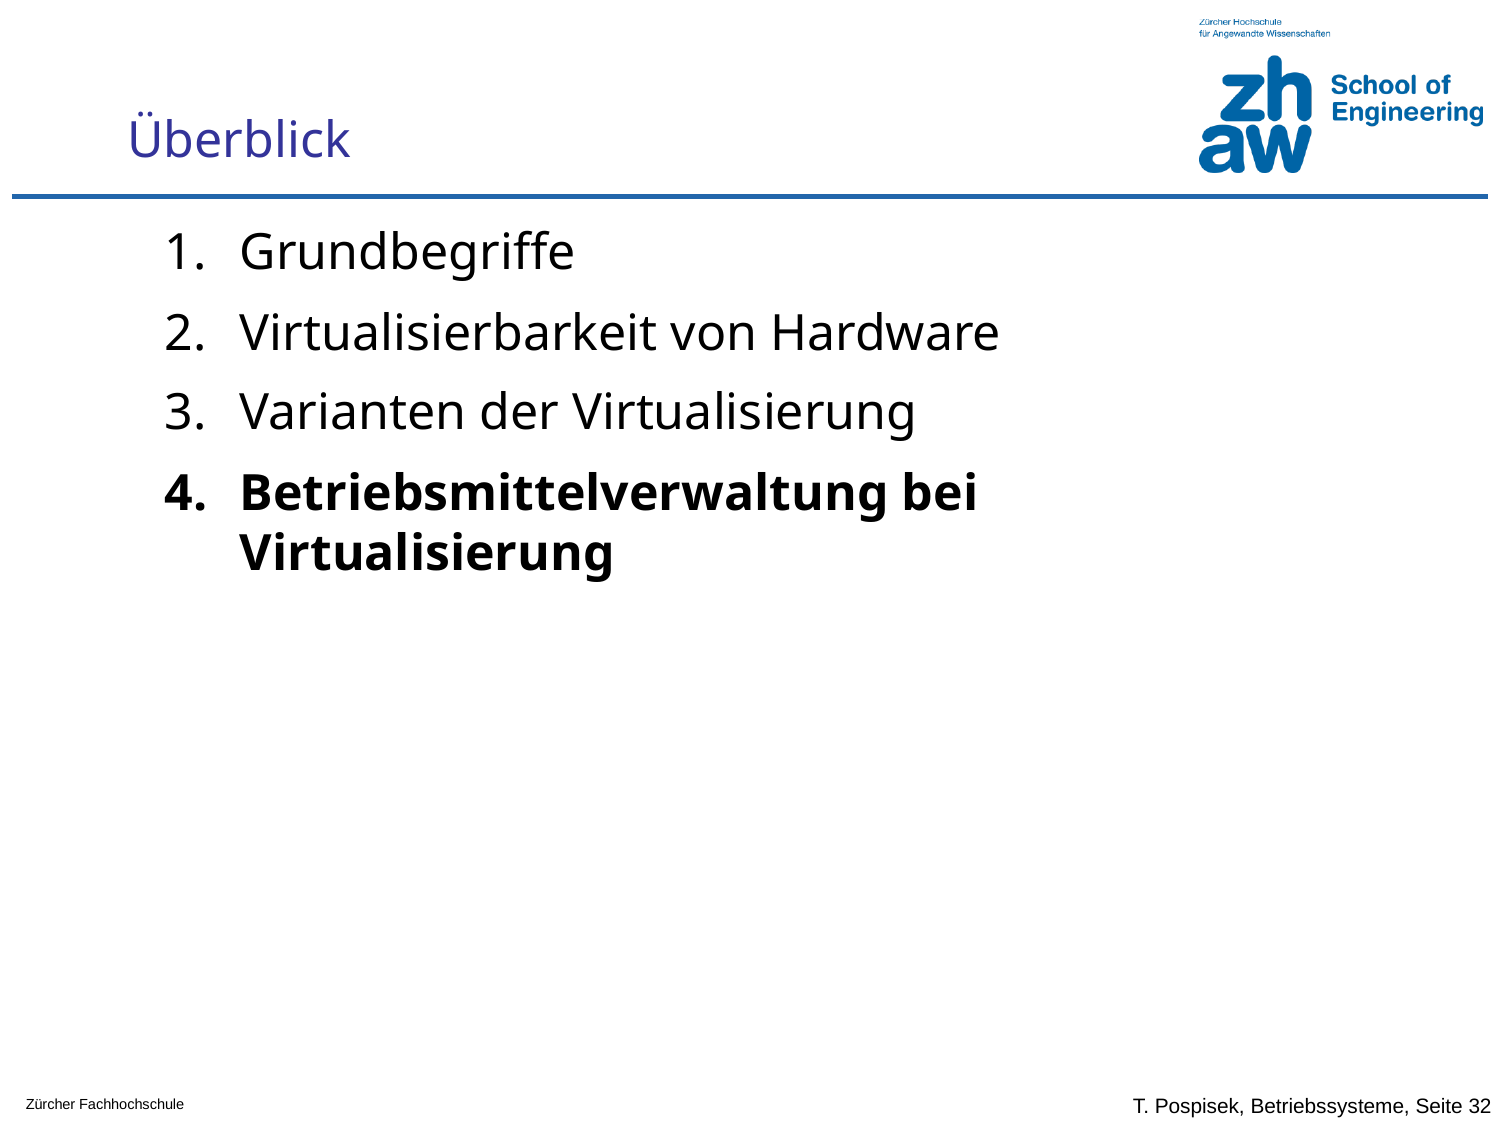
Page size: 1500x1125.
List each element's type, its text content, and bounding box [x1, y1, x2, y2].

picture [1199, 19, 1483, 173]
text_box Grundbegriffe Virtualisierbarkeit von Hardware Varianten der Virtualisierung Betriebsmittelverwaltung bei Virtualisierung [149, 212, 1363, 988]
title Überblick [112, 50, 1391, 175]
